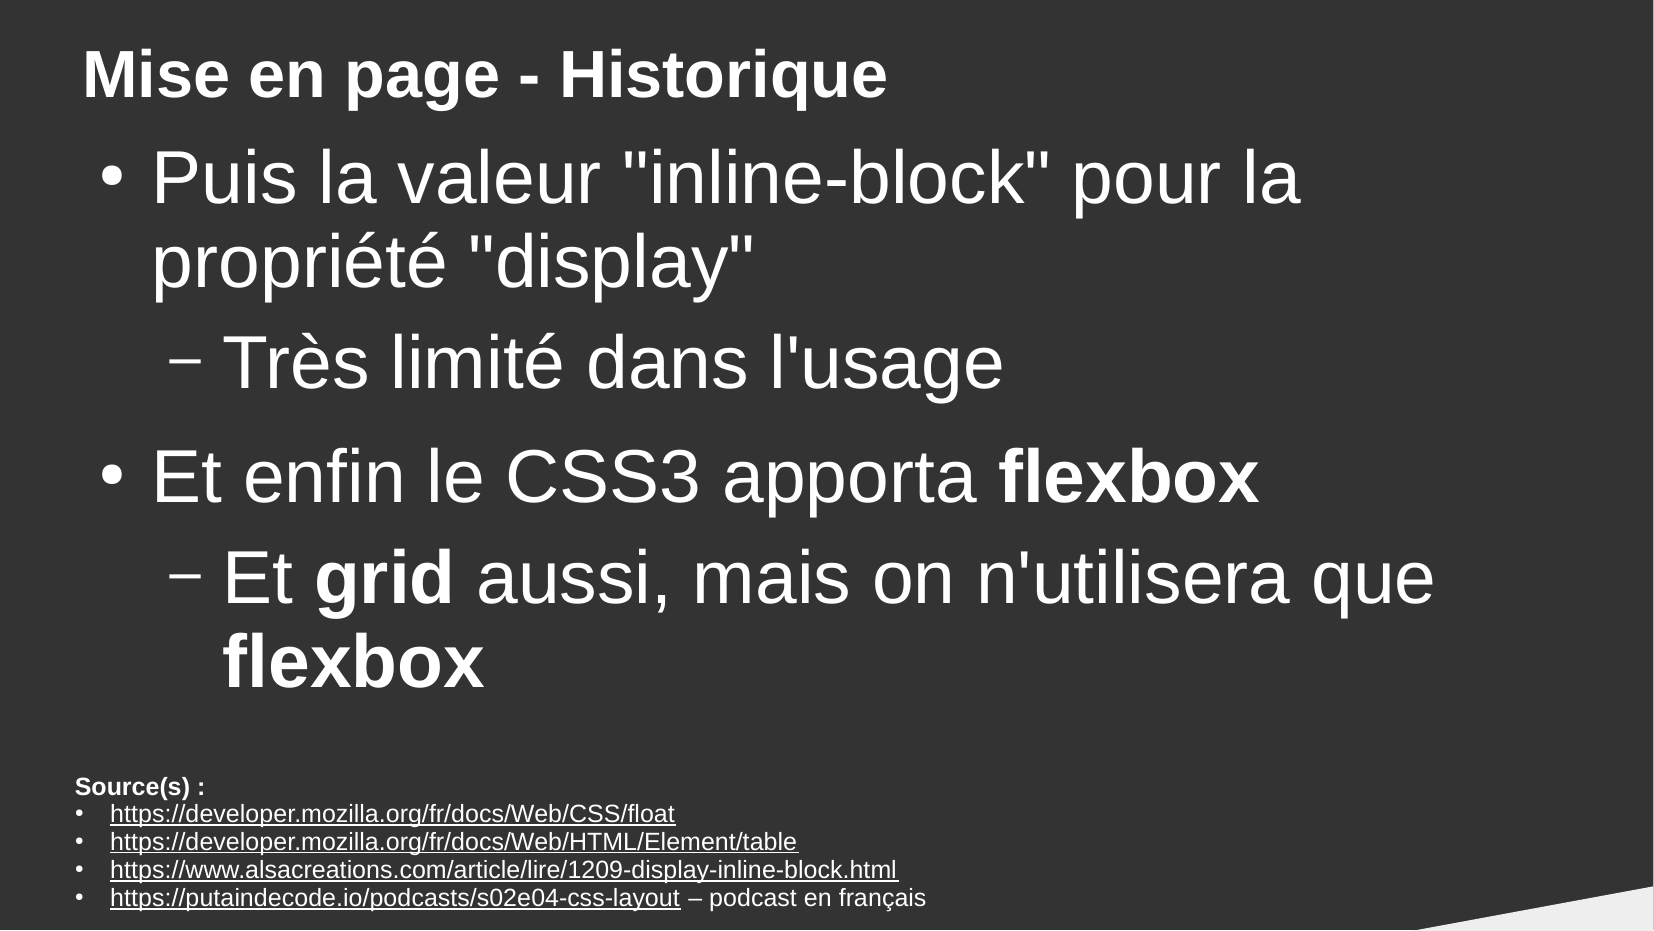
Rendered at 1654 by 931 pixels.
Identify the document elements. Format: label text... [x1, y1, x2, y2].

list Puis la valeur "inline-block" pour la propriété "display" Très limité dans l'usage Et enfin le CSS3 apporta flexbox Et grid aussi, mais on n'utilisera que flexbox [80, 135, 1619, 745]
text_box [1411, 886, 1654, 931]
text_box Source(s) : https://developer.mozilla.org/fr/docs/Web/CSS/float https://developer.mozilla.org/fr/docs/Web/HTML/Element/table https://www.alsacreations.com/article/lire/1209-display-inline-block.html https://putaindecode.io/podcasts/s02e04-css-layout – podcast en français [60, 764, 1546, 920]
title Mise en page - Historique [82, 37, 1571, 114]
